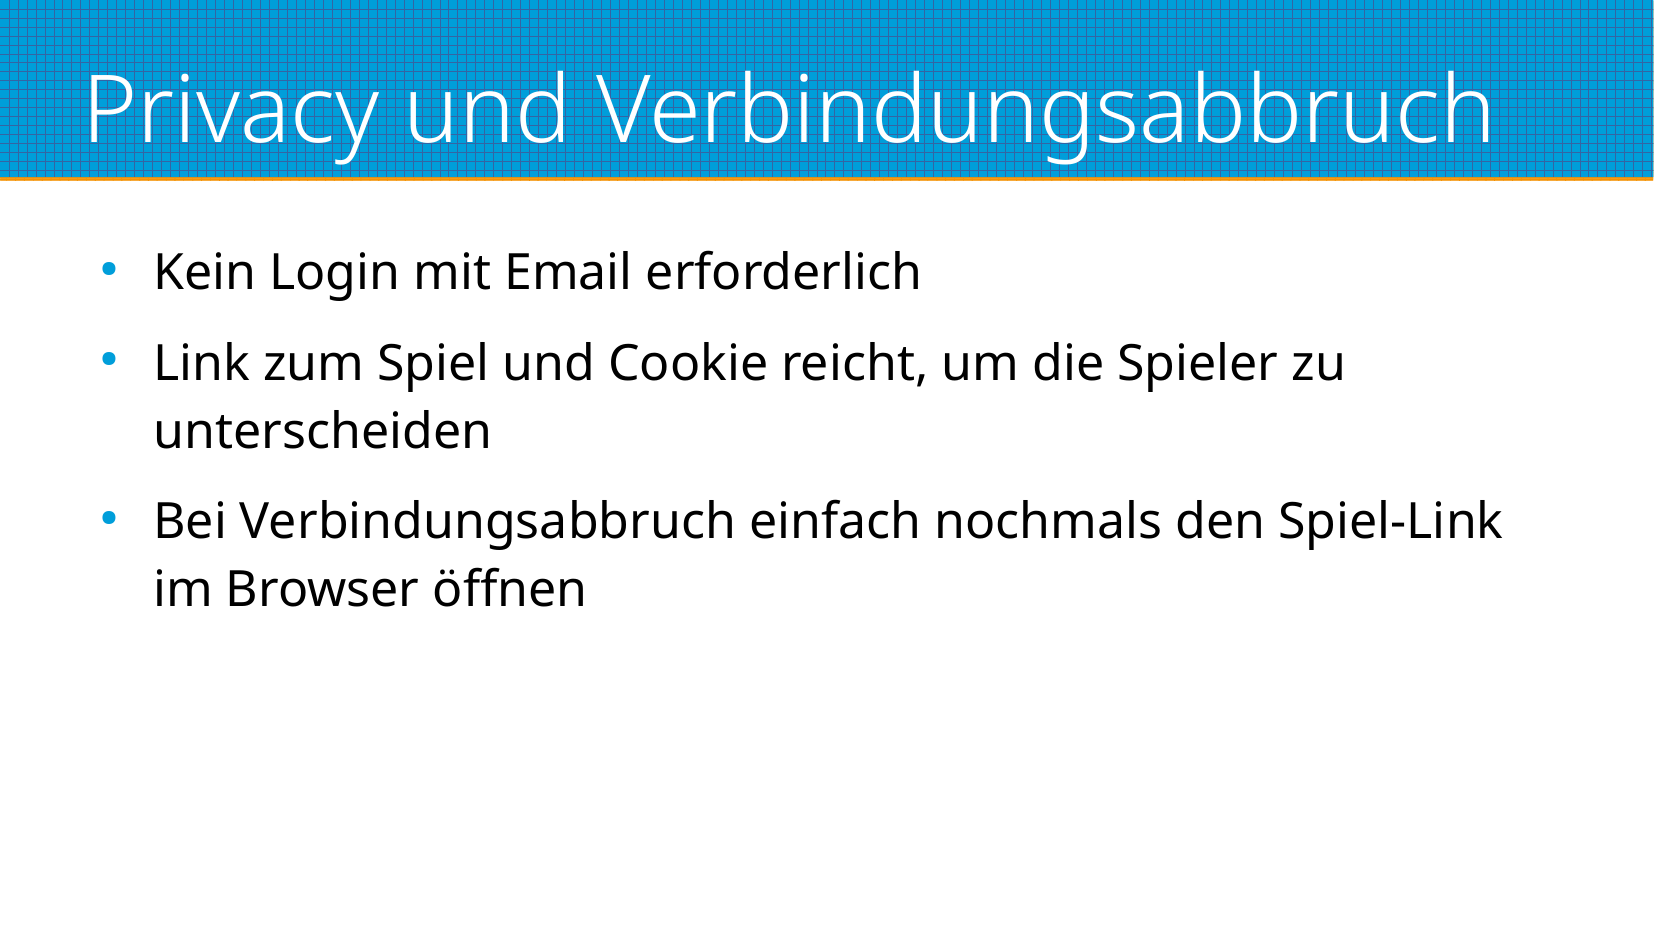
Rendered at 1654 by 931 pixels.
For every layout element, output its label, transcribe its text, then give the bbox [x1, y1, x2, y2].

list Kein Login mit Email erforderlich Link zum Spiel und Cookie reicht, um die Spieler zu unterscheiden Bei Verbindungsabbruch einfach nochmals den Spiel-Link im Browser öffnen [82, 236, 1563, 811]
title Privacy und Verbindungsabbruch [82, 14, 1571, 171]
